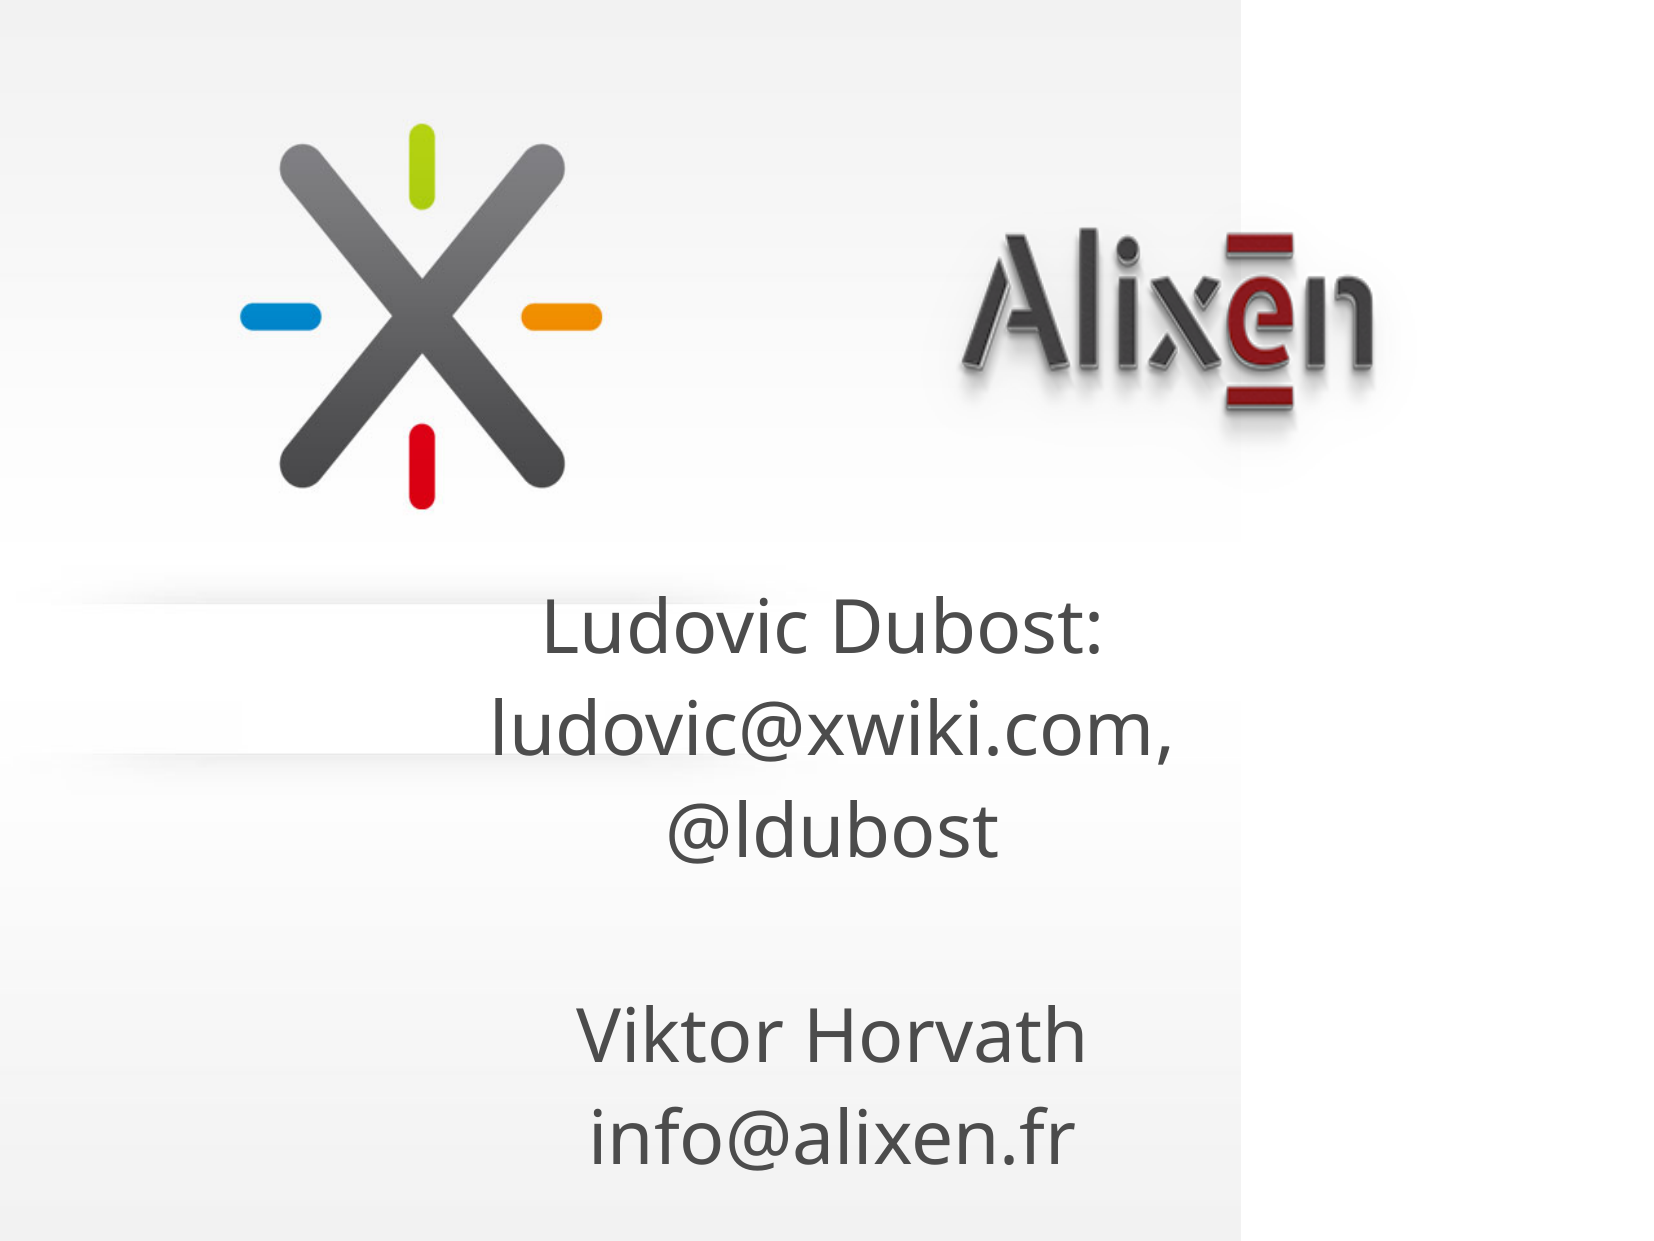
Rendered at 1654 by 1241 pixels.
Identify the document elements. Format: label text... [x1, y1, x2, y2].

picture [0, 0, 1418, 1241]
title Ludovic Dubost: ludovic@xwiki.com, @ldubost Viktor Horvath info@alixen.fr [330, 661, 1335, 1098]
